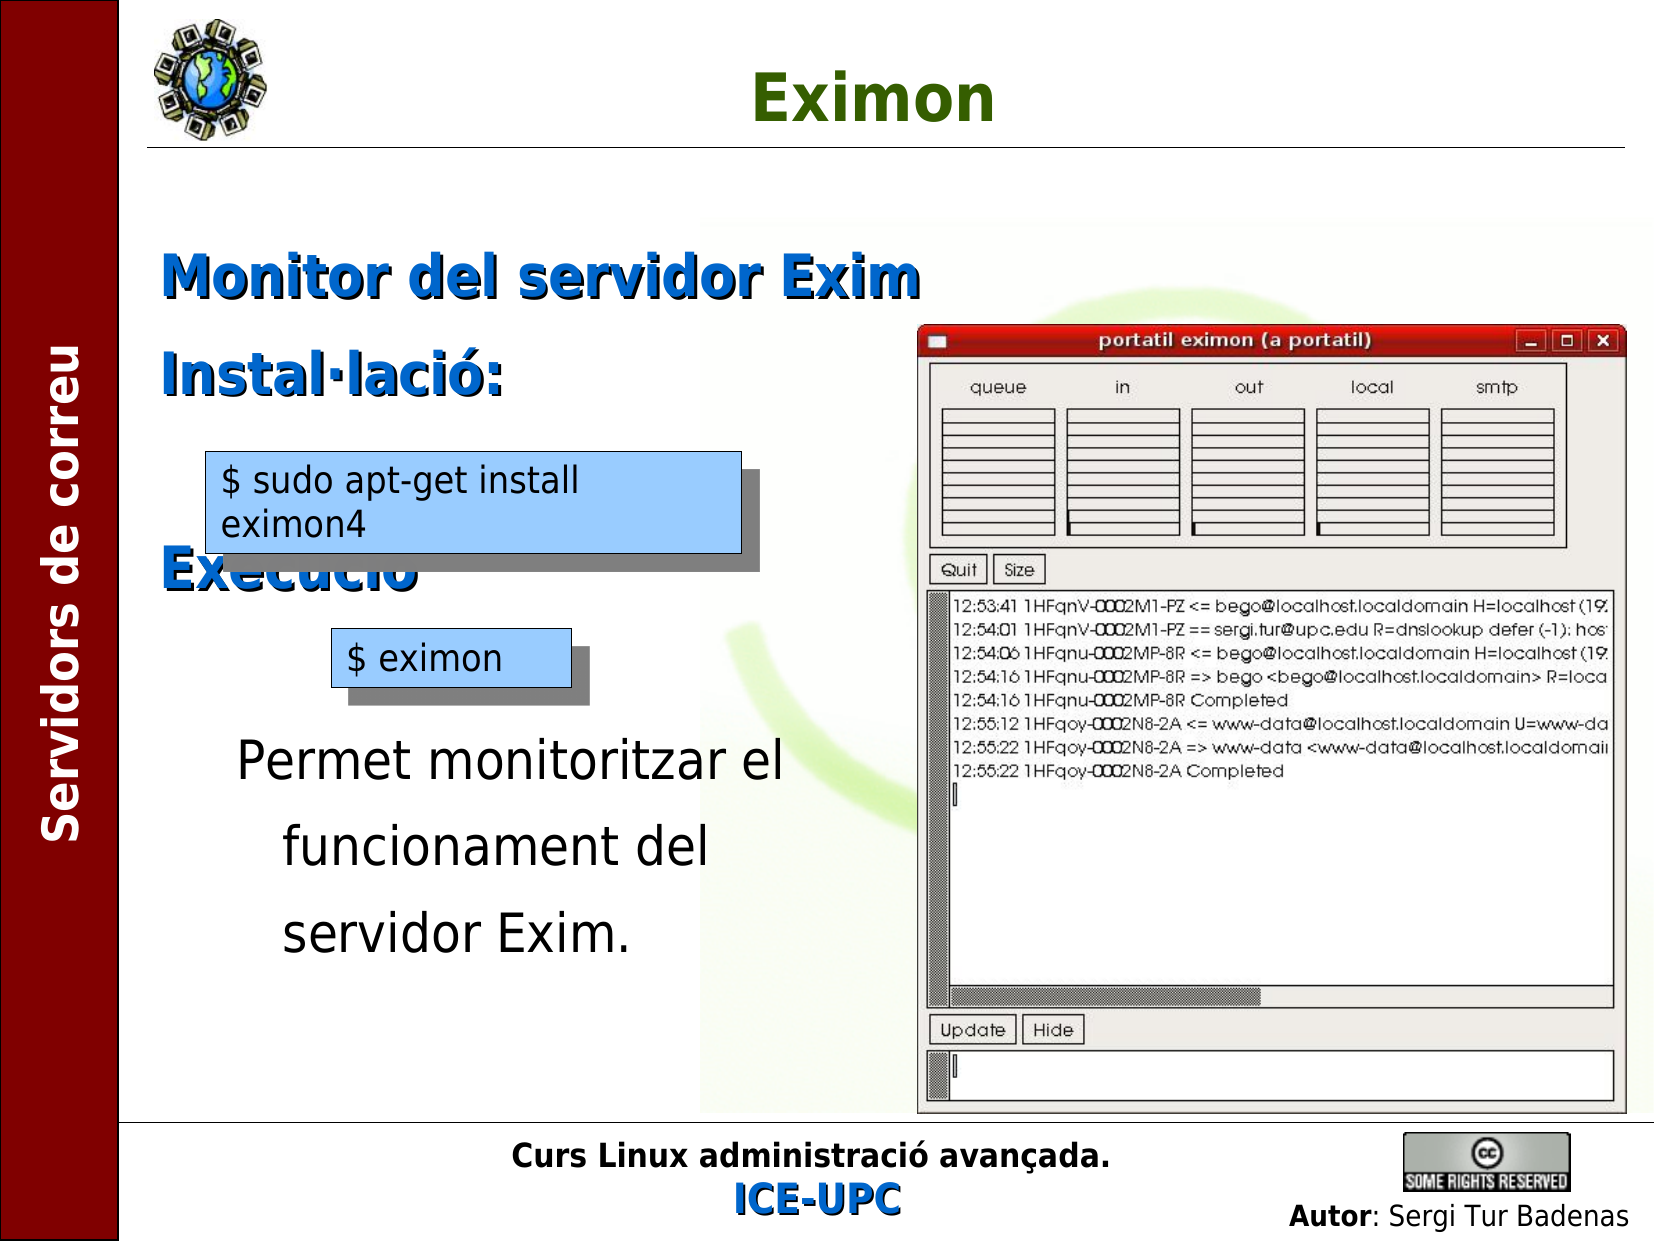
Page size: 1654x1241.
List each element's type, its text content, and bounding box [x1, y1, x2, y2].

text_box $ eximon [331, 628, 572, 688]
title Eximon [129, 56, 1619, 141]
picture [154, 19, 268, 56]
list Monitor del servidor Exim Instal·lació: Execució Permet monitoritzar el funcionament del servidor Exim. [141, 242, 1630, 1078]
picture [1403, 1132, 1571, 1192]
picture [700, 217, 1654, 1114]
text_box $ sudo apt-get install eximon4 [205, 451, 742, 511]
